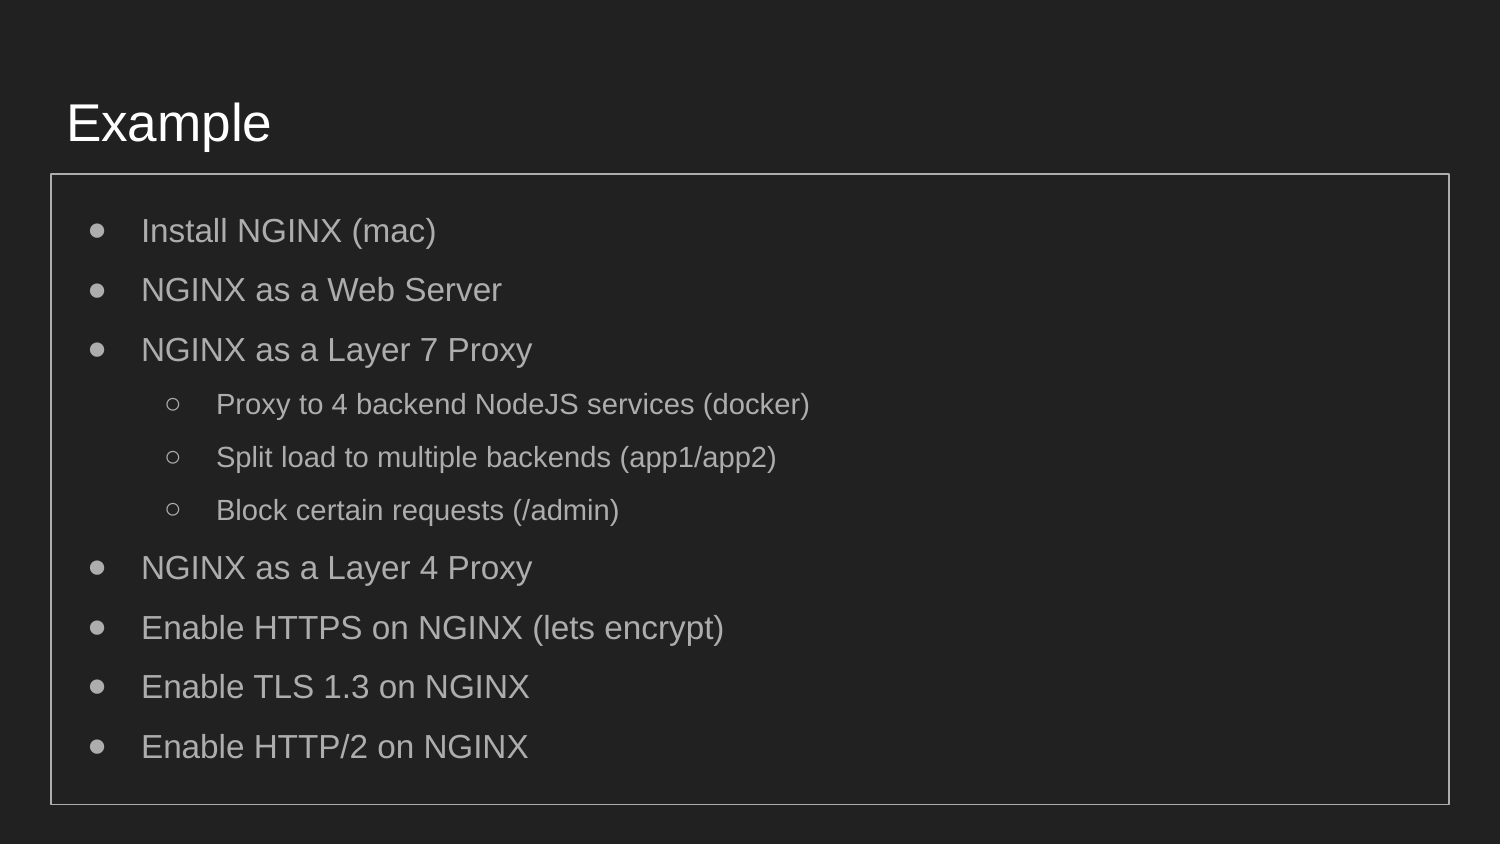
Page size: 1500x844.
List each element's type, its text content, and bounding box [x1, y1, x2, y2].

list Install NGINX (mac) NGINX as a Web Server NGINX as a Layer 7 Proxy Proxy to 4 backend NodeJS services (docker) Split load to multiple backends (app1/app2) Block certain requests (/admin) NGINX as a Layer 4 Proxy Enable HTTPS on NGINX (lets encrypt) Enable TLS 1.3 on NGINX Enable HTTP/2 on NGINX [51, 174, 1449, 805]
title Example [51, 72, 1449, 167]
